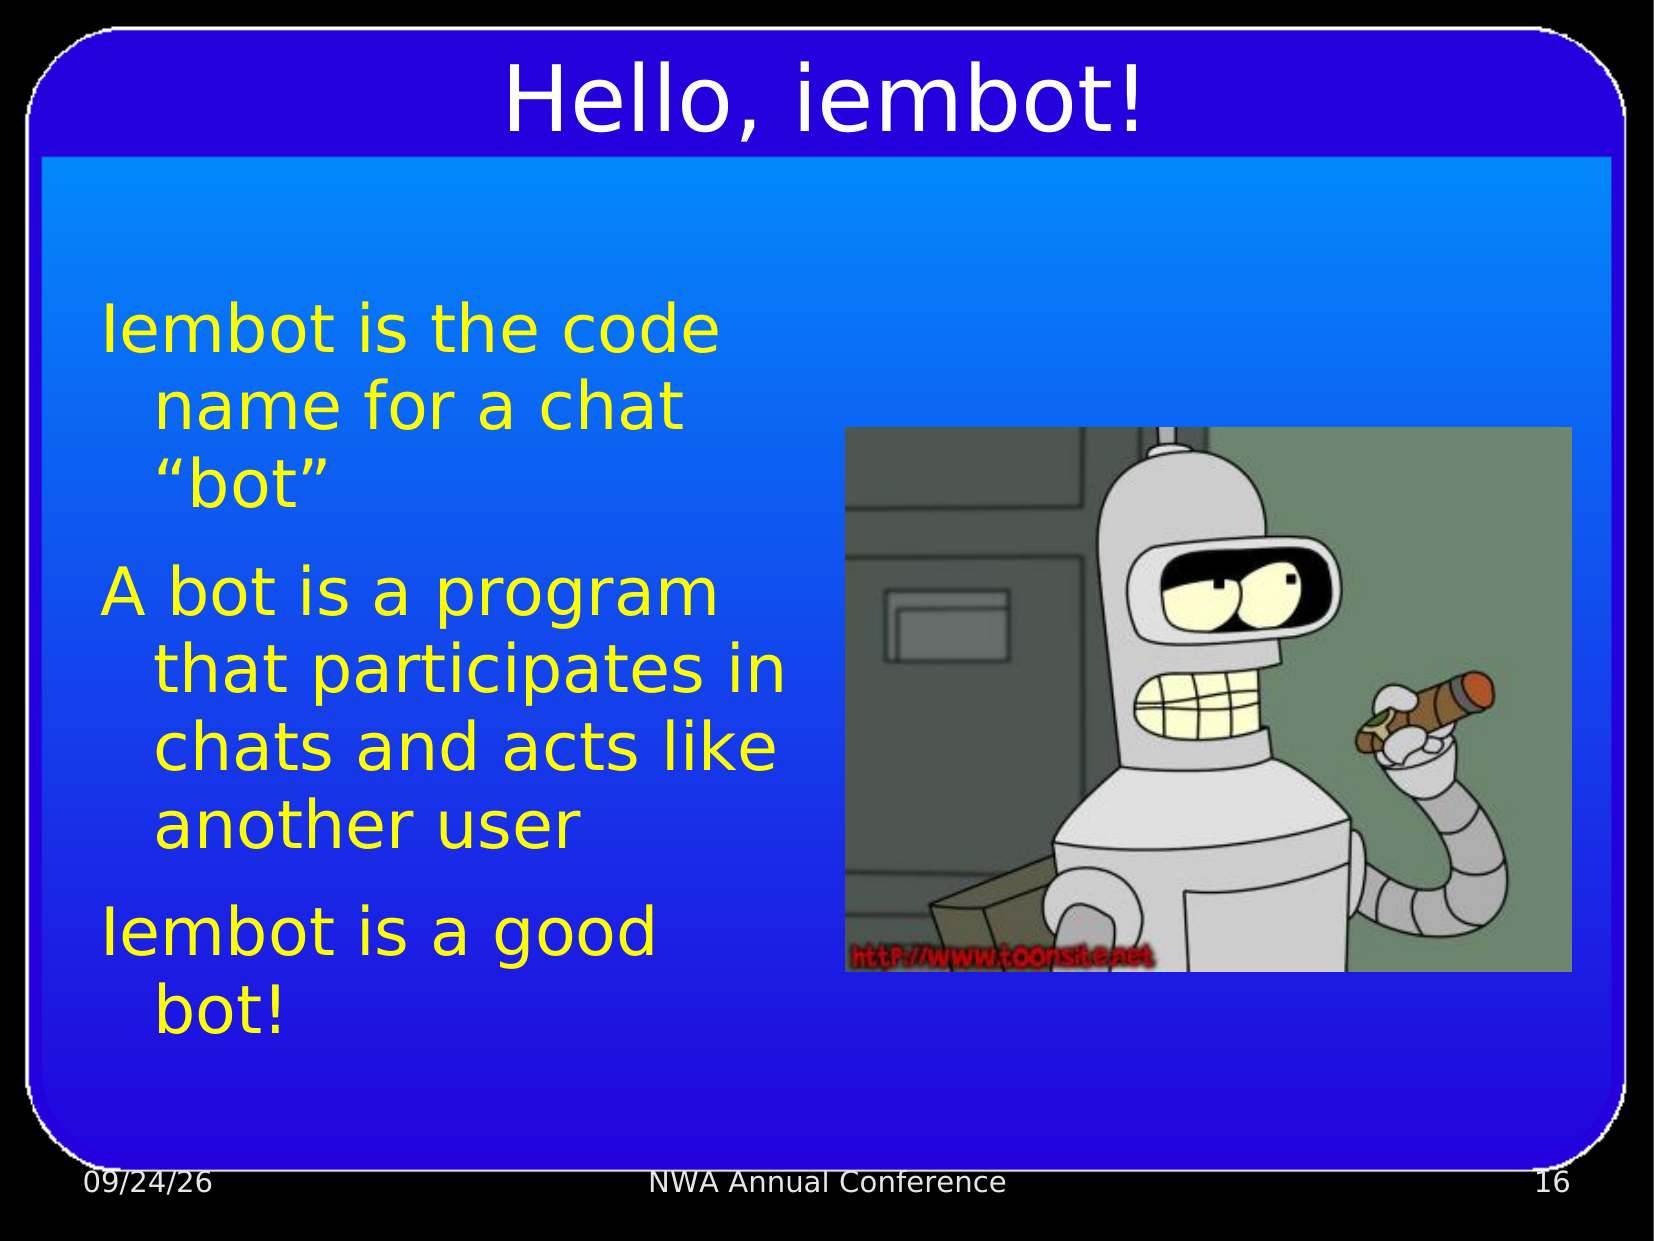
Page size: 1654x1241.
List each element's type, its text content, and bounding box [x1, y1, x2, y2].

picture [0, 0, 1654, 1241]
list Iembot is the code name for a chat “bot” A bot is a program that participates in chats and acts like another user Iembot is a good bot! [82, 290, 809, 1109]
title Hello, iembot! [82, 46, 1571, 154]
